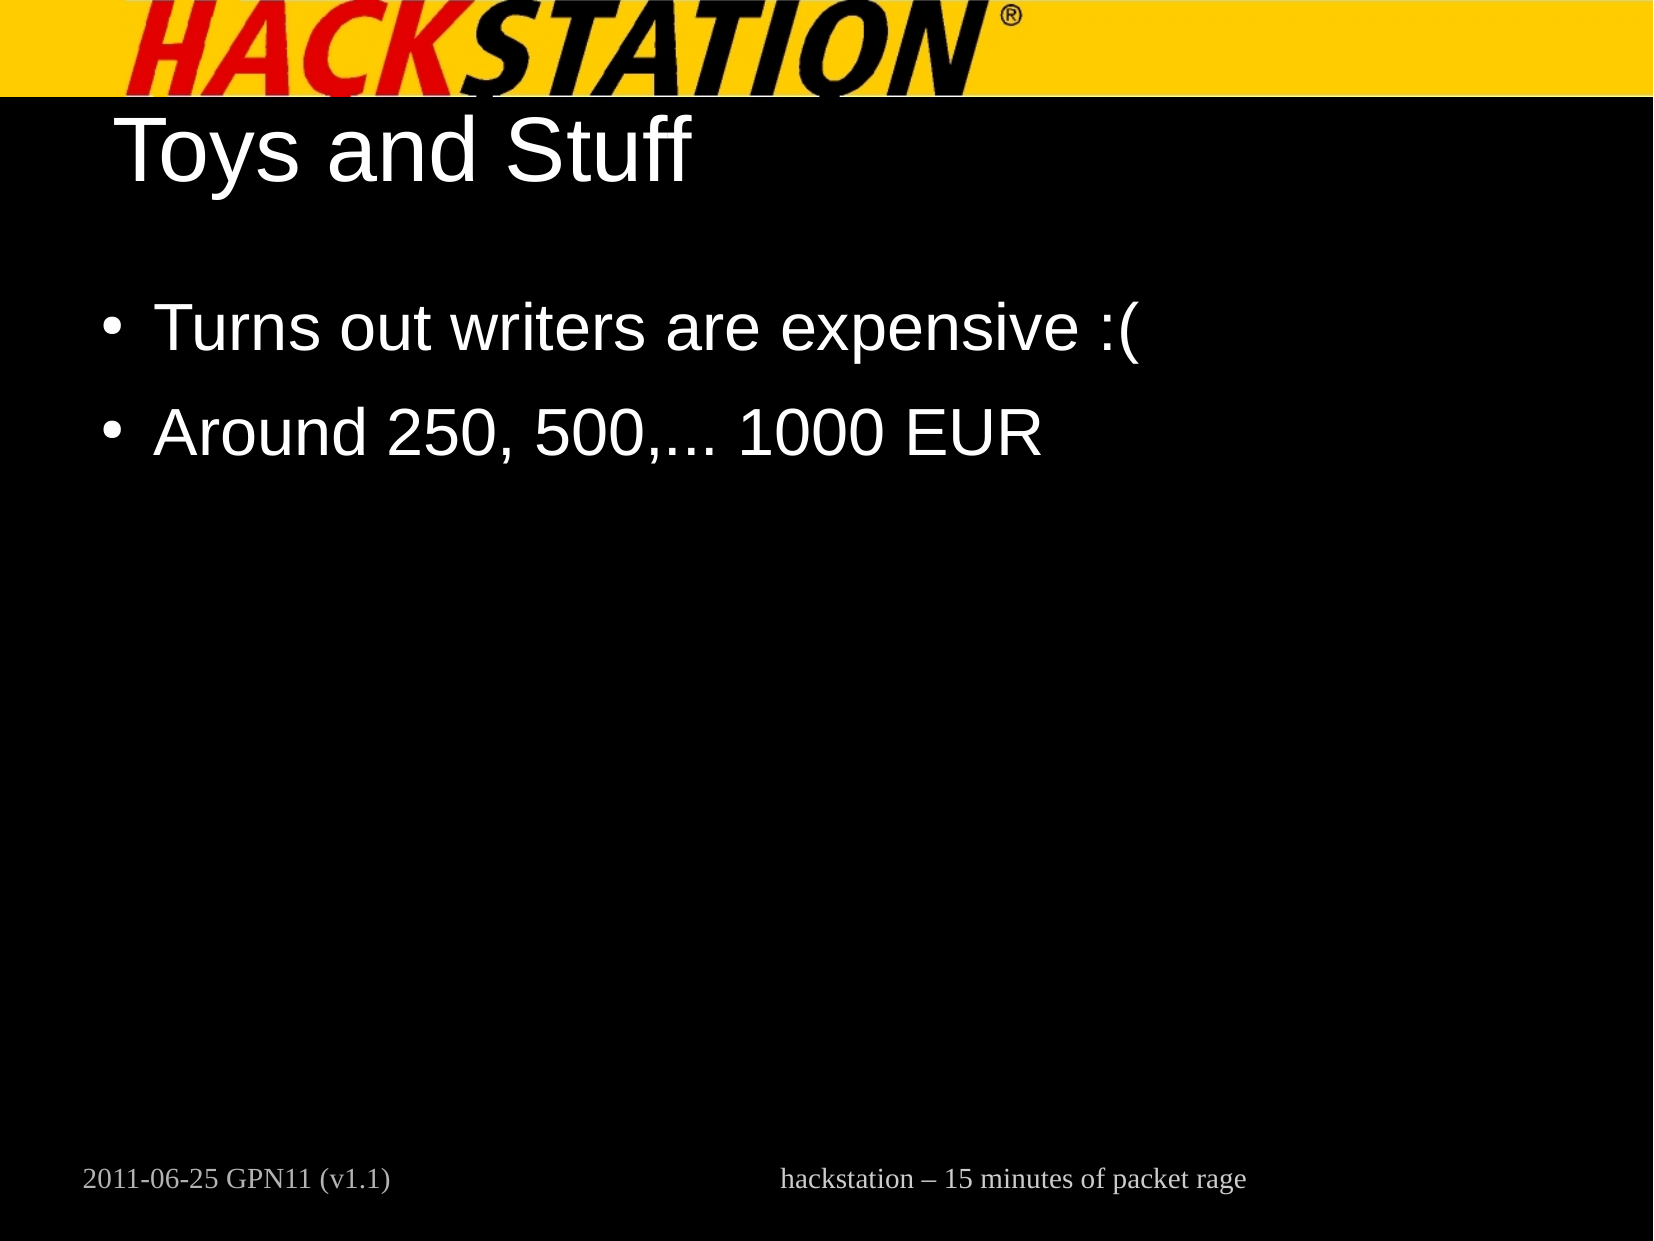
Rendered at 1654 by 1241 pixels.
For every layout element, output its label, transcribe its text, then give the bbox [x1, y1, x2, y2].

title Toys and Stuff [112, 75, 1571, 226]
picture [0, 0, 1653, 97]
list Turns out writers are expensive :( Around 250, 500,... 1000 EUR [82, 290, 1571, 1163]
